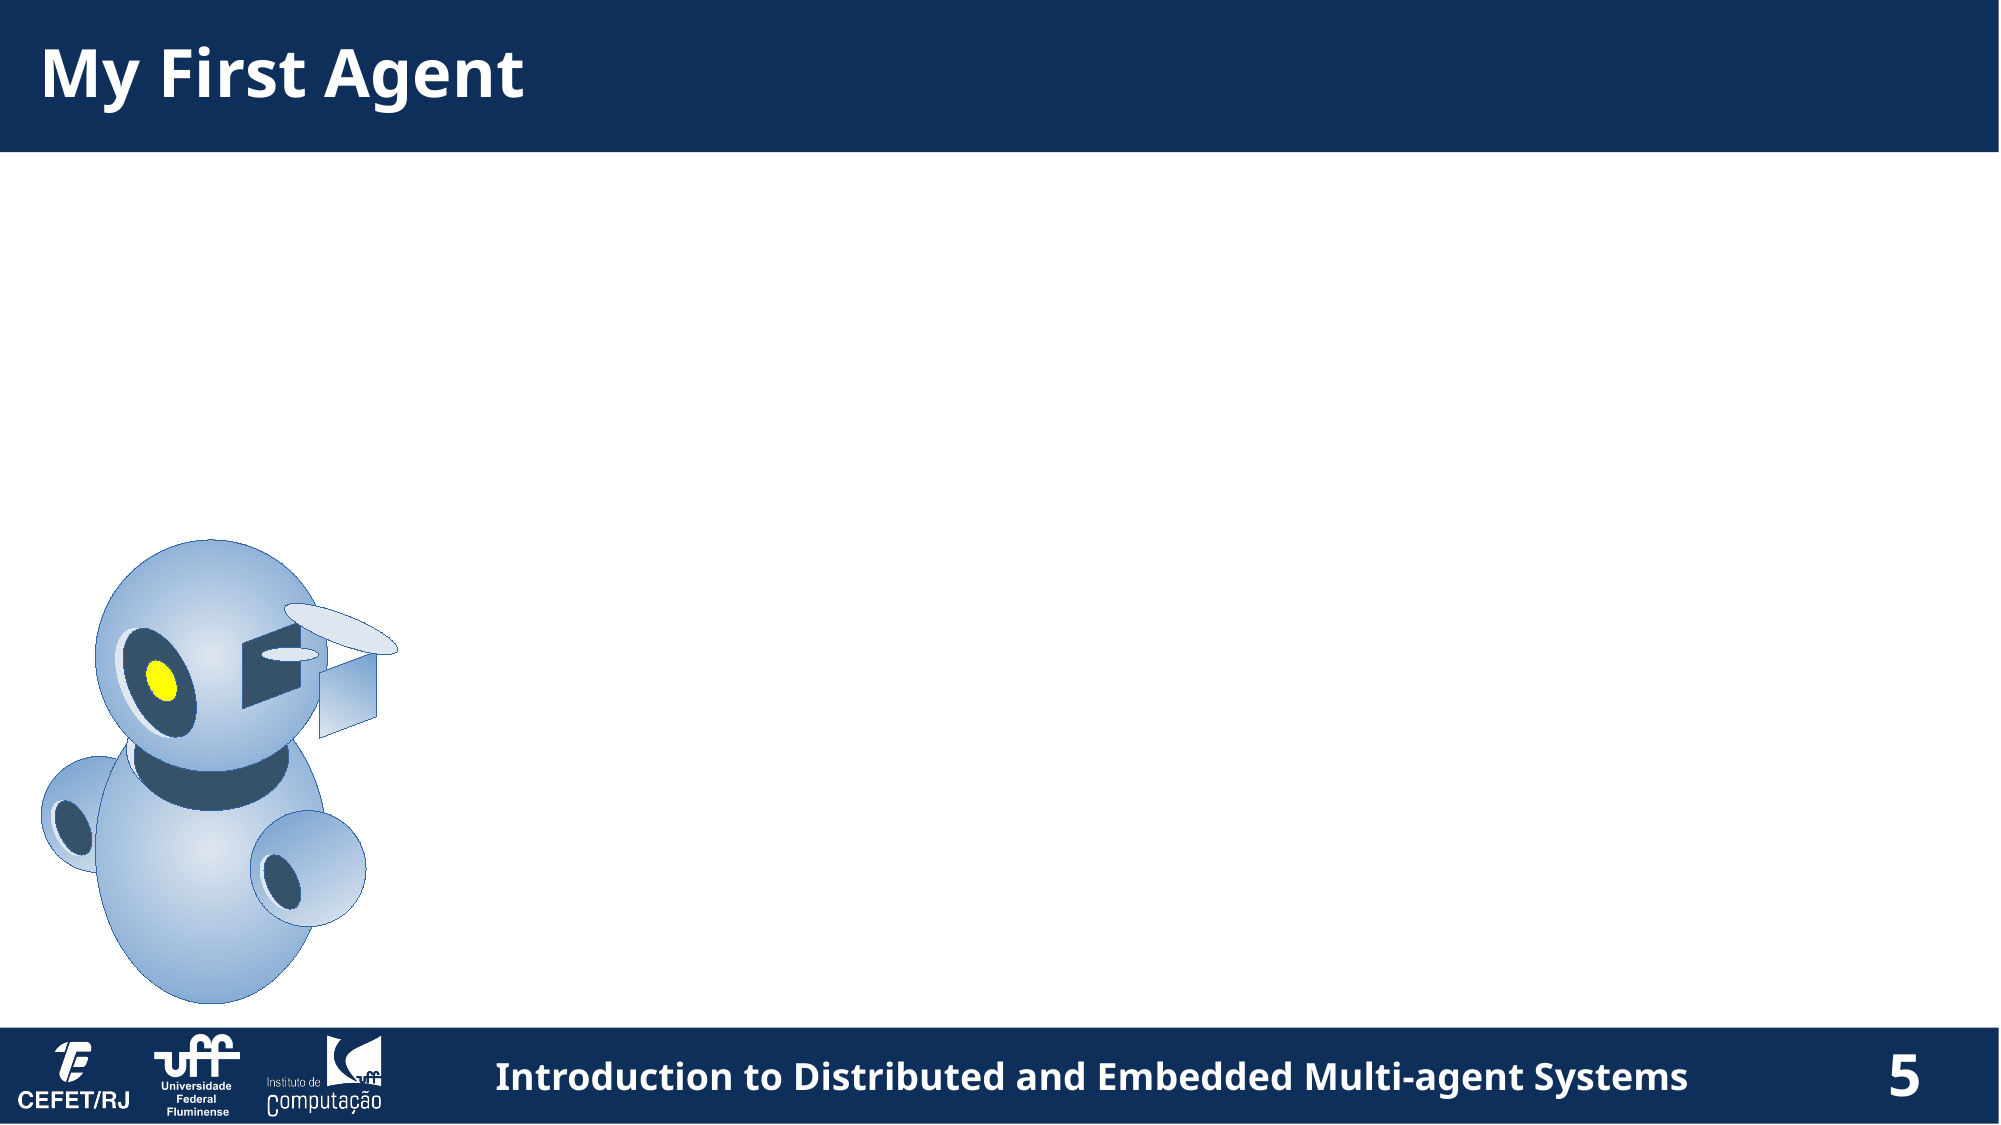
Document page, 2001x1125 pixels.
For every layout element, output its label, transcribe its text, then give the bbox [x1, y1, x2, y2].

text_box My First Agent [25, 23, 1999, 119]
picture [18, 1021, 129, 1125]
text_box [41, 539, 398, 1004]
picture [153, 1033, 241, 1121]
picture [265, 1033, 383, 1117]
